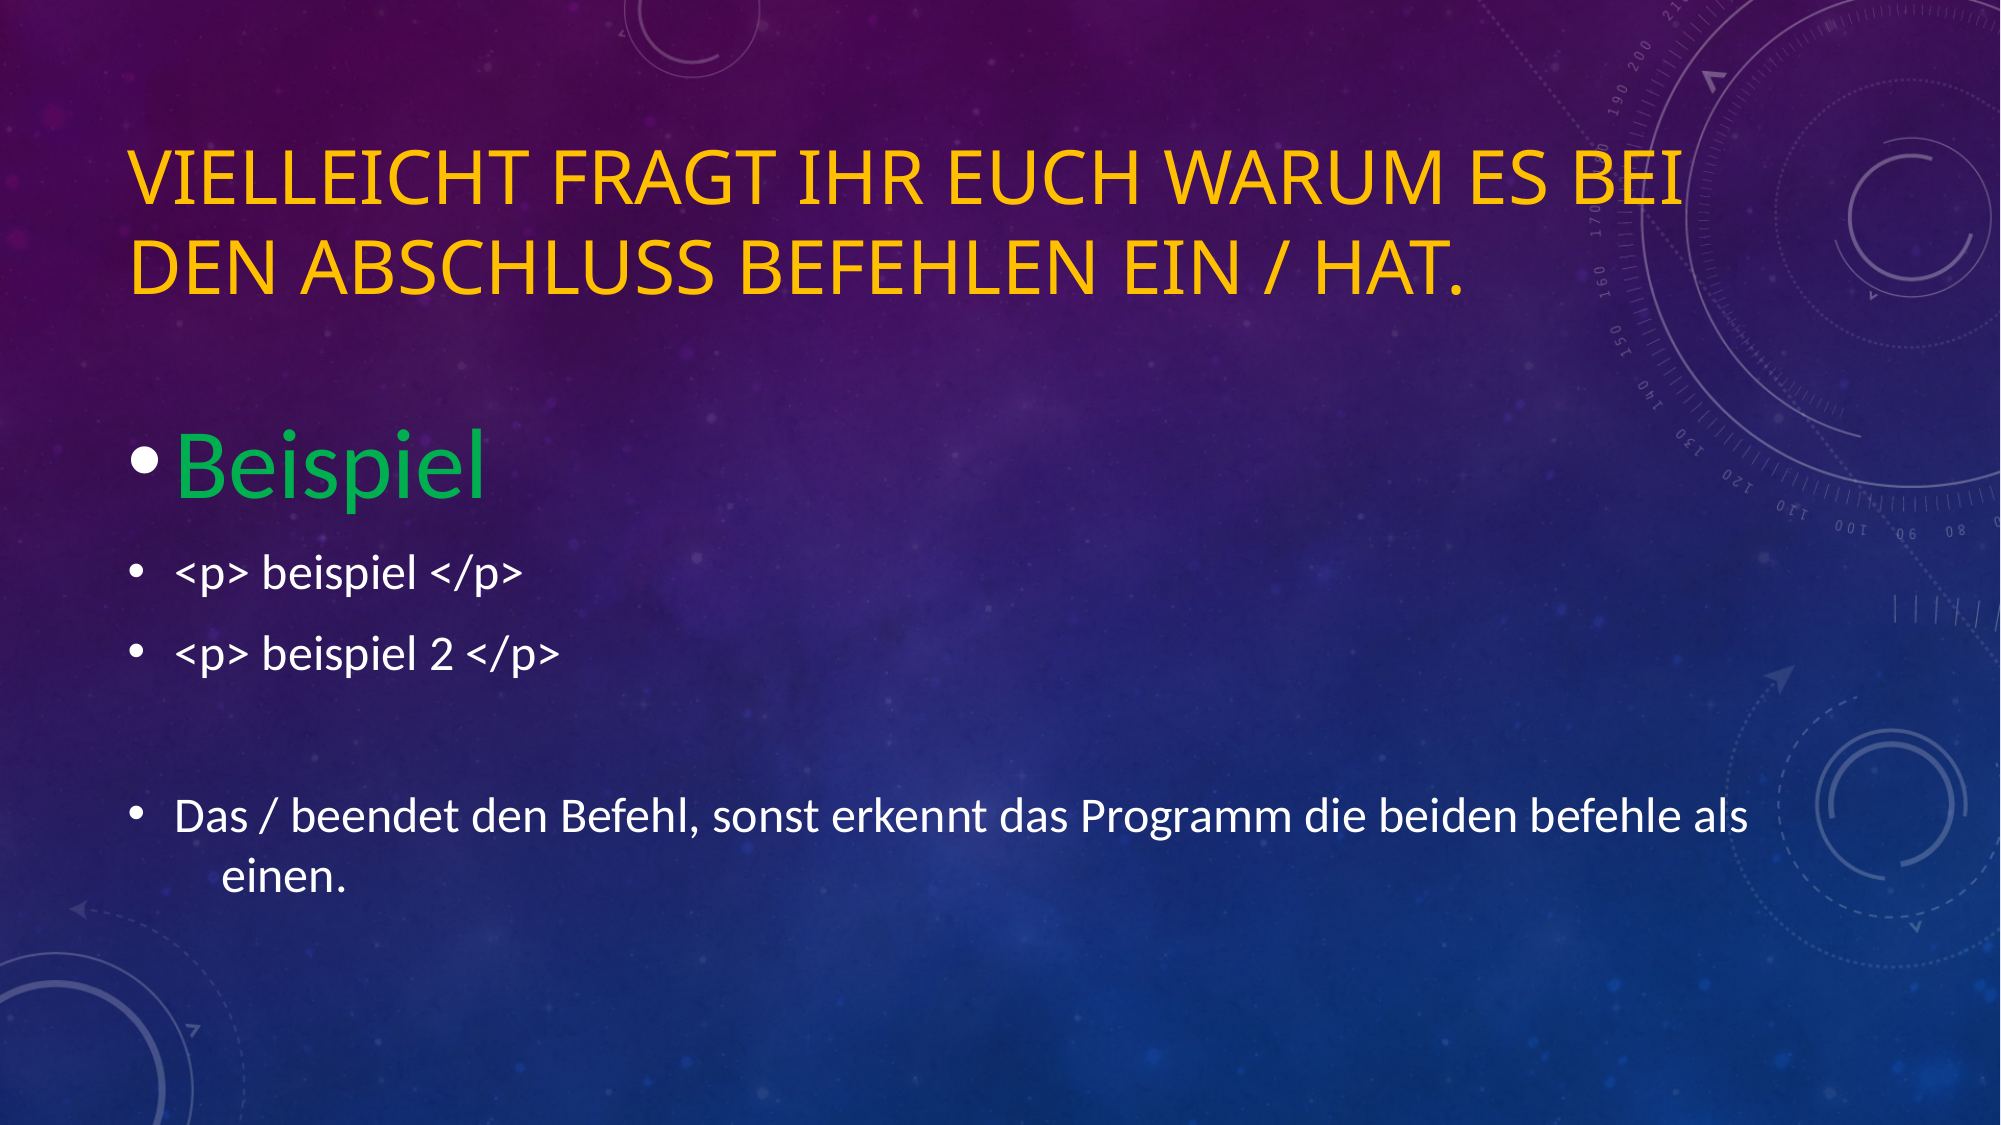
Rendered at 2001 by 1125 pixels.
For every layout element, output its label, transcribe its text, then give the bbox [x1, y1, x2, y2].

list Beispiel <p> beispiel </p> <p> beispiel 2 </p> Das / beendet den Befehl, sonst erkennt das Programm die beiden befehle als einen. [112, 351, 1775, 950]
title Vielleicht fragt ihr euch warum es bei den Abschluss befehlen ein / hat. [112, 99, 1775, 339]
